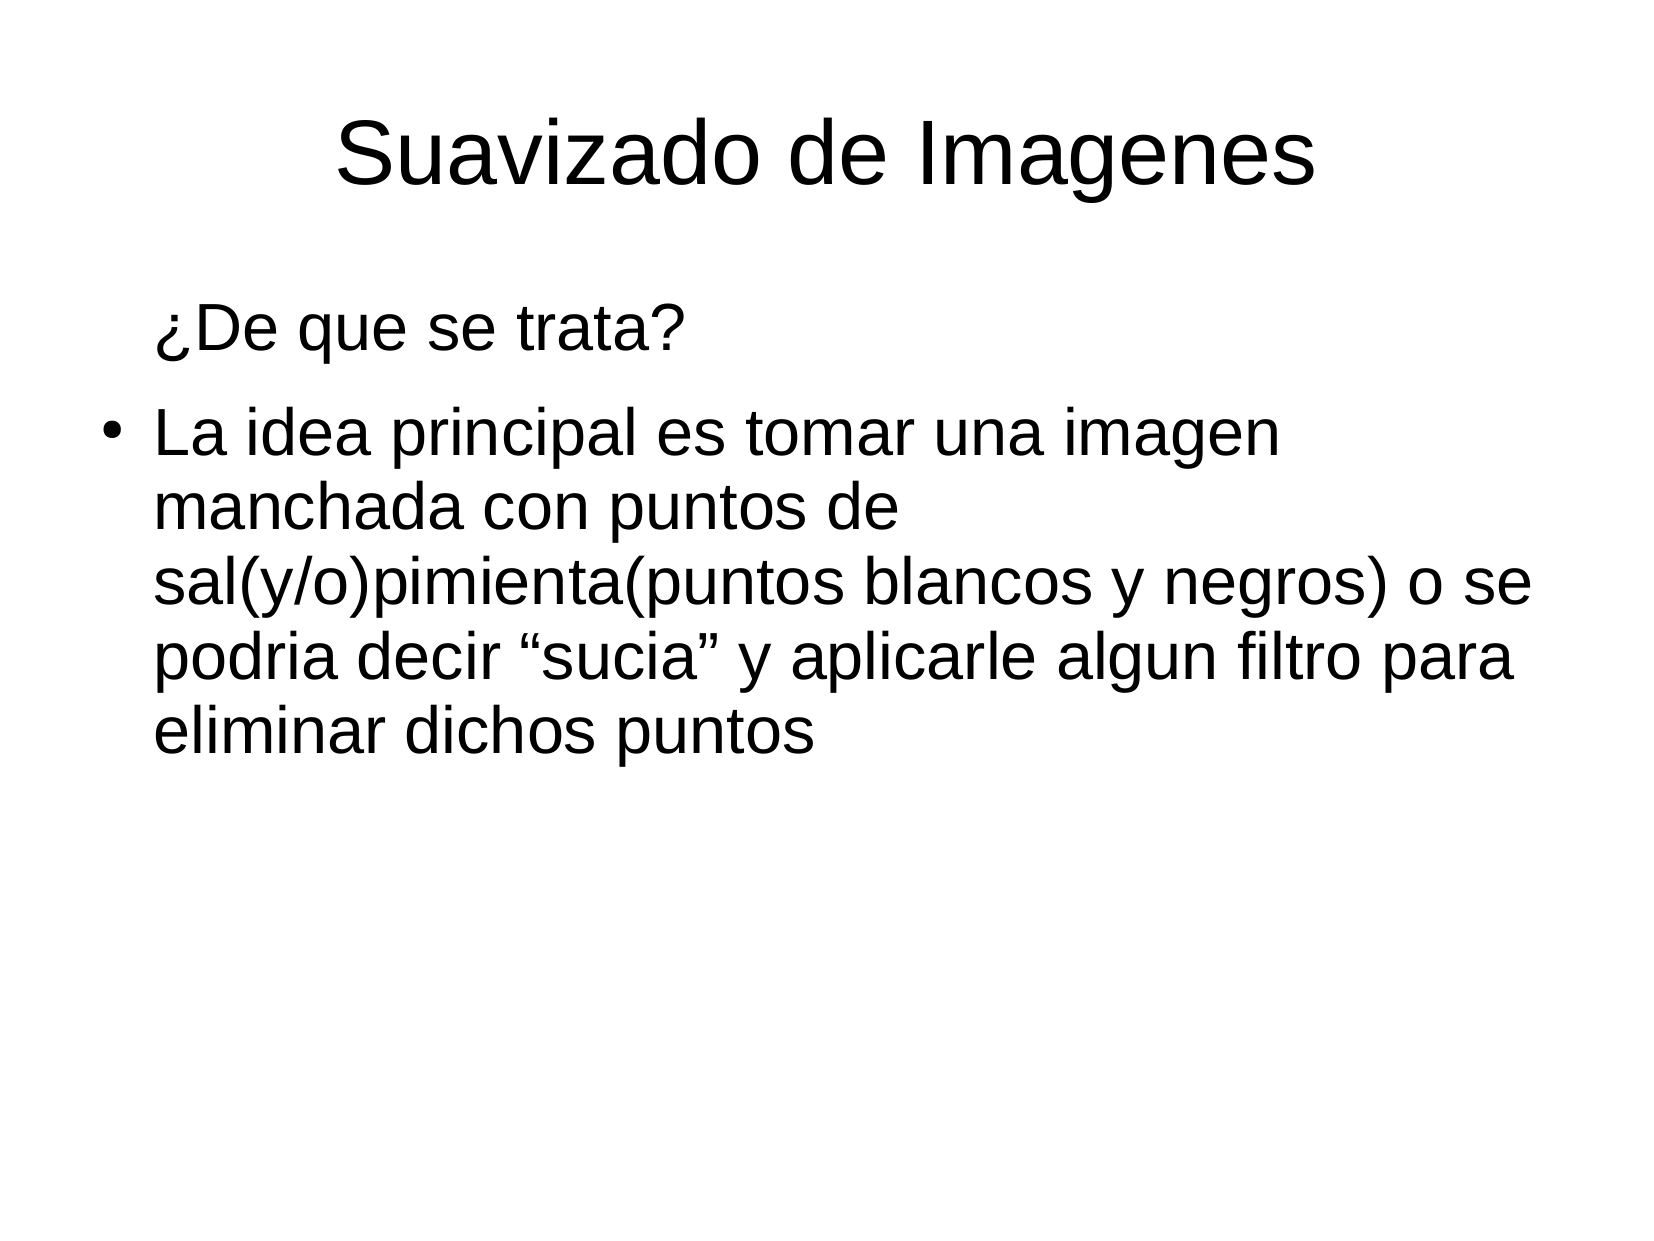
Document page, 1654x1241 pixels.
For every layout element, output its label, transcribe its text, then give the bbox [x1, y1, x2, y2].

title Suavizado de Imagenes [82, 49, 1571, 257]
list ¿De que se trata? La idea principal es tomar una imagen manchada con puntos de sal(y/o)pimienta(puntos blancos y negros) o se podria decir “sucia” y aplicarle algun filtro para eliminar dichos puntos [82, 290, 1571, 1010]
